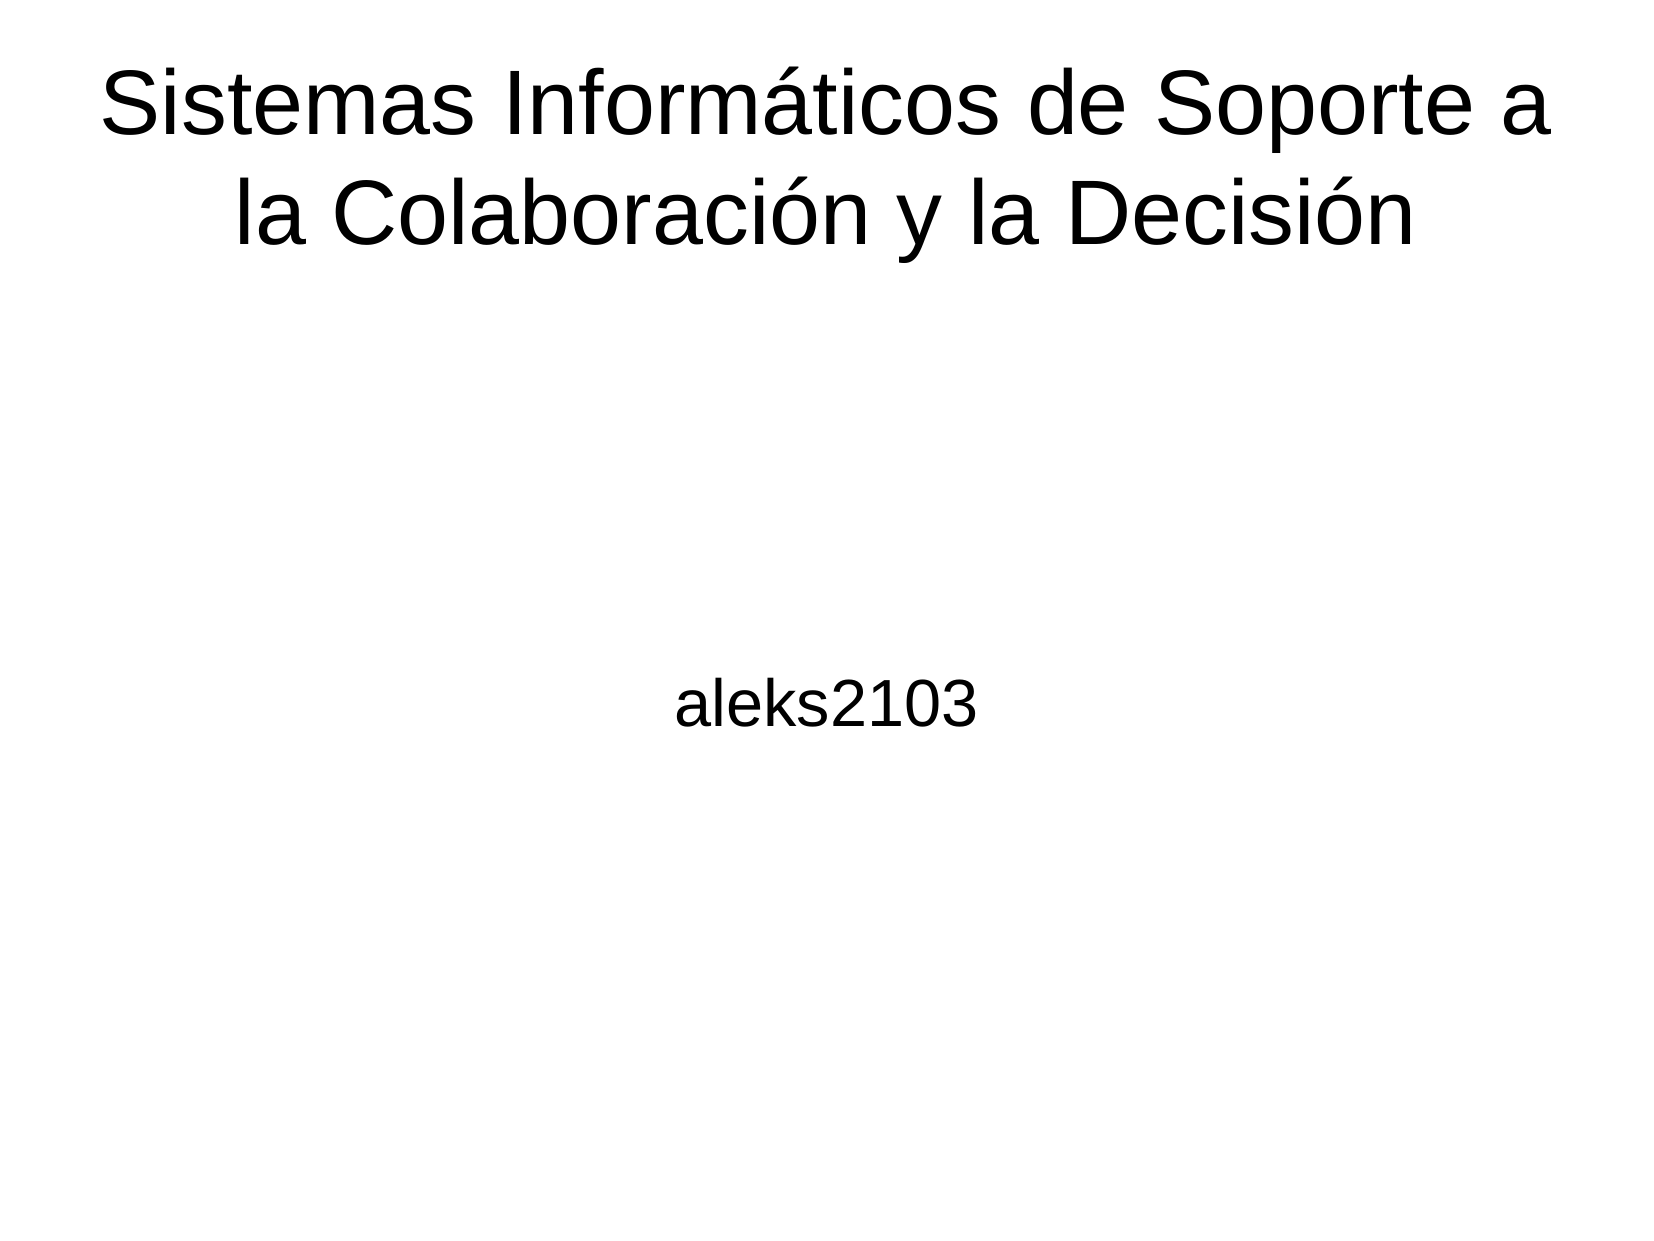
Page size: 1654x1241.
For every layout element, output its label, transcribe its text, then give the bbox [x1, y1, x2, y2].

subtitle aleks2103 [82, 659, 1571, 740]
title Sistemas Informáticos de Soporte a la Colaboración y la Decisión [82, 49, 1571, 257]
